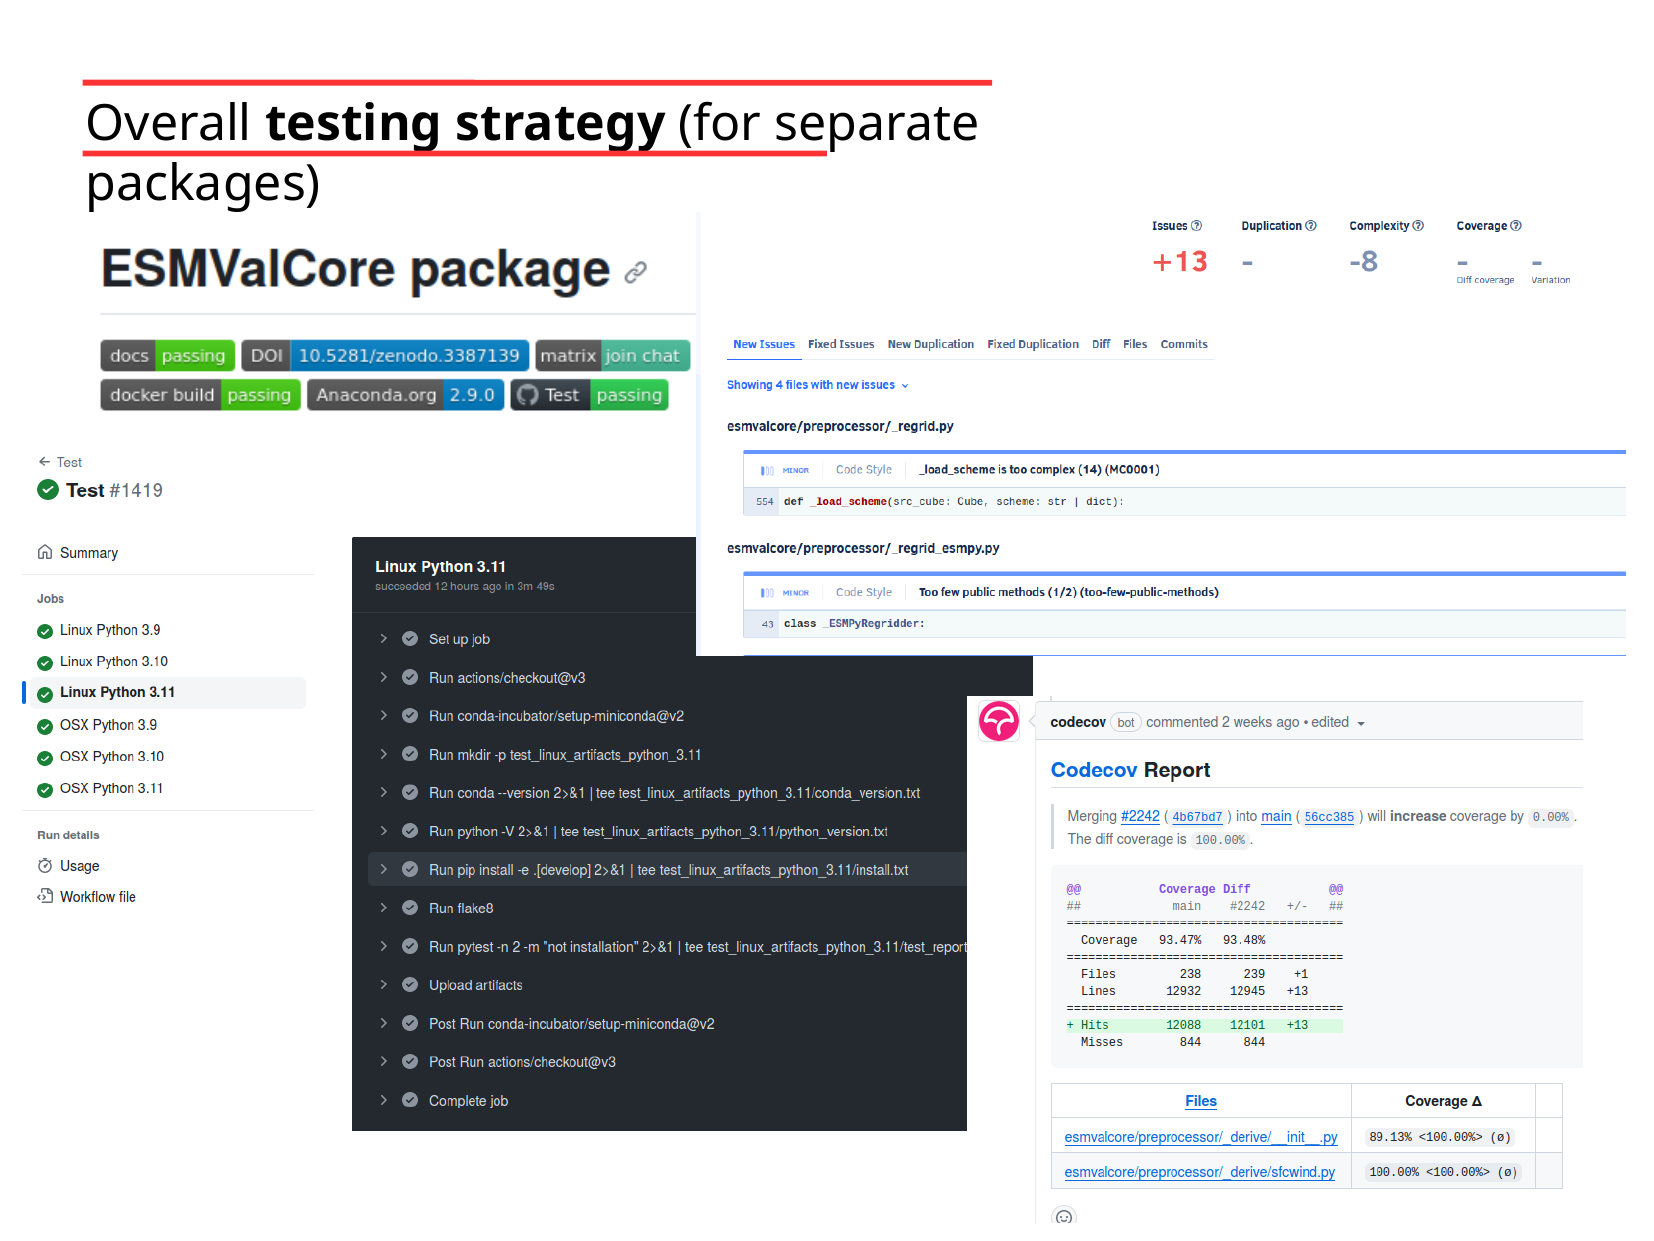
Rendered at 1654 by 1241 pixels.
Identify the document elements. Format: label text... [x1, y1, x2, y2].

text_box Overall testing strategy (for separate packages) [70, 82, 1217, 210]
picture [11, 212, 1626, 1223]
